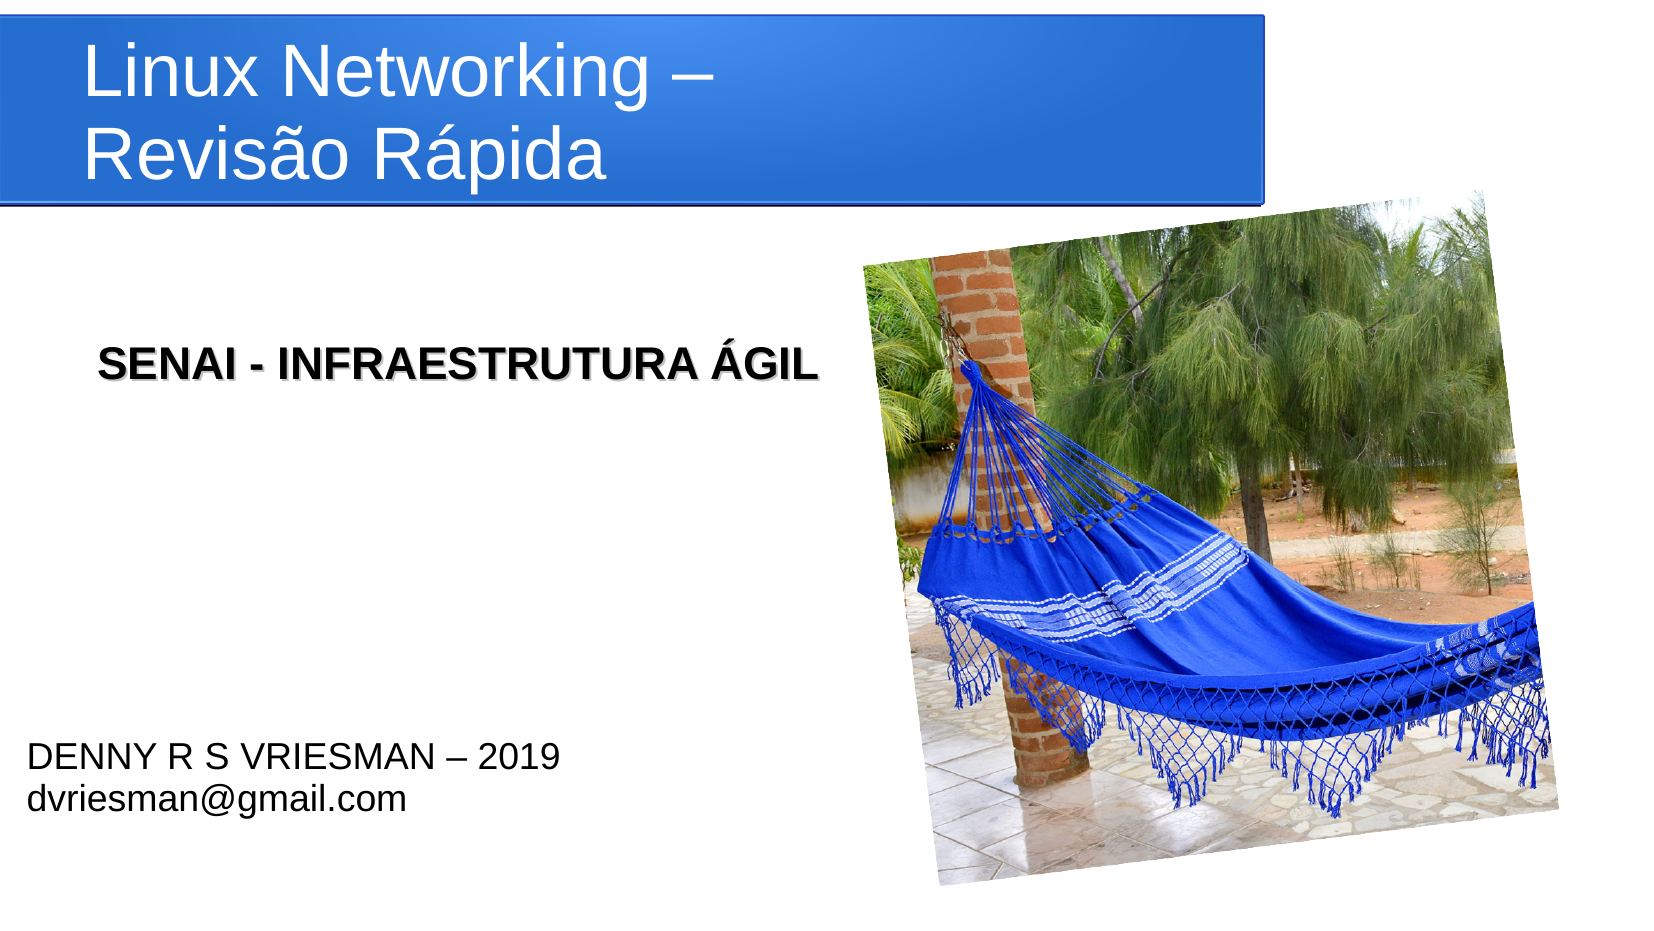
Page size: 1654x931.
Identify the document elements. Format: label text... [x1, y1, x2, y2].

text_box SENAI - INFRAESTRUTURA ÁGIL [82, 330, 886, 449]
text_box DENNY R S VRIESMAN – 2019 dvriesman@gmail.com [11, 727, 839, 827]
title Linux Networking – Revisão Rápida [82, 29, 1235, 196]
picture [862, 189, 1559, 886]
